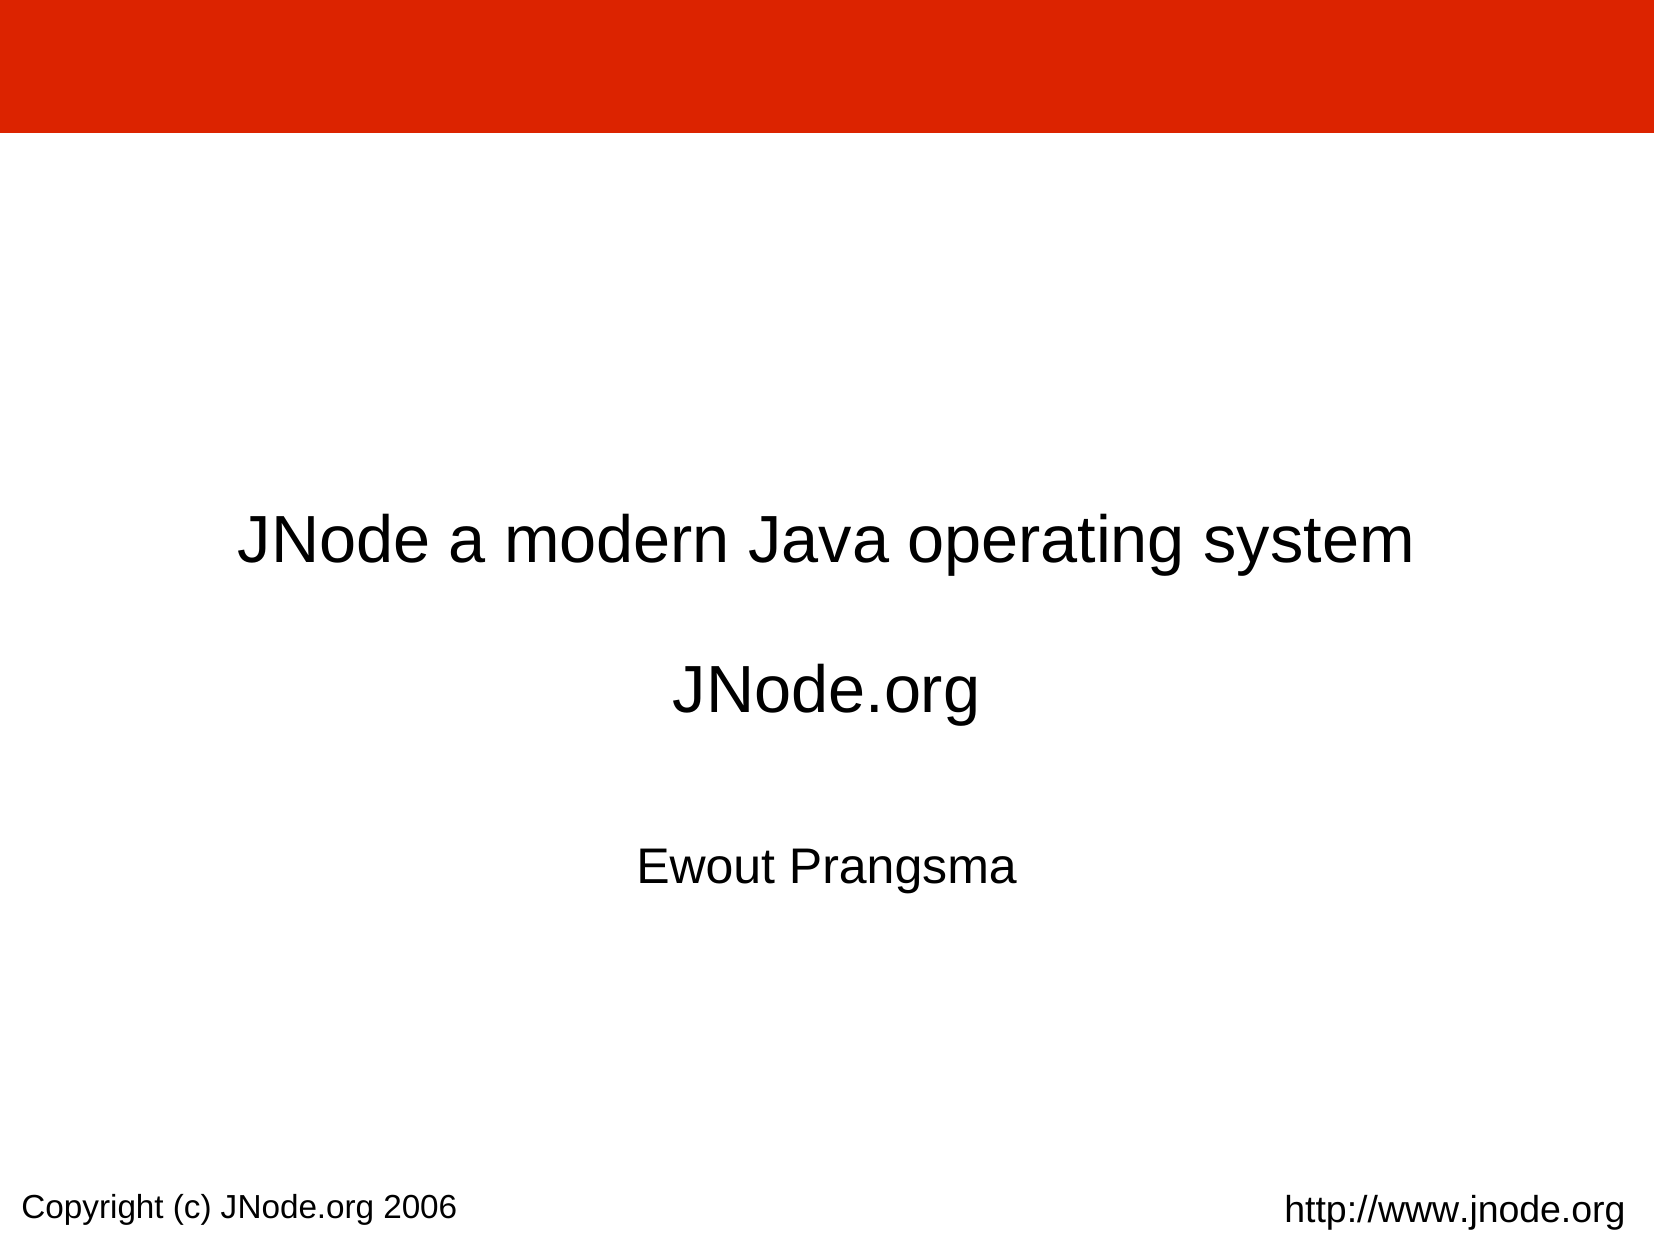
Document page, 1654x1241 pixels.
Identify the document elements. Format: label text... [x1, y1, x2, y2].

subtitle JNode a modern Java operating system JNode.org Ewout Prangsma [82, 295, 1571, 1102]
